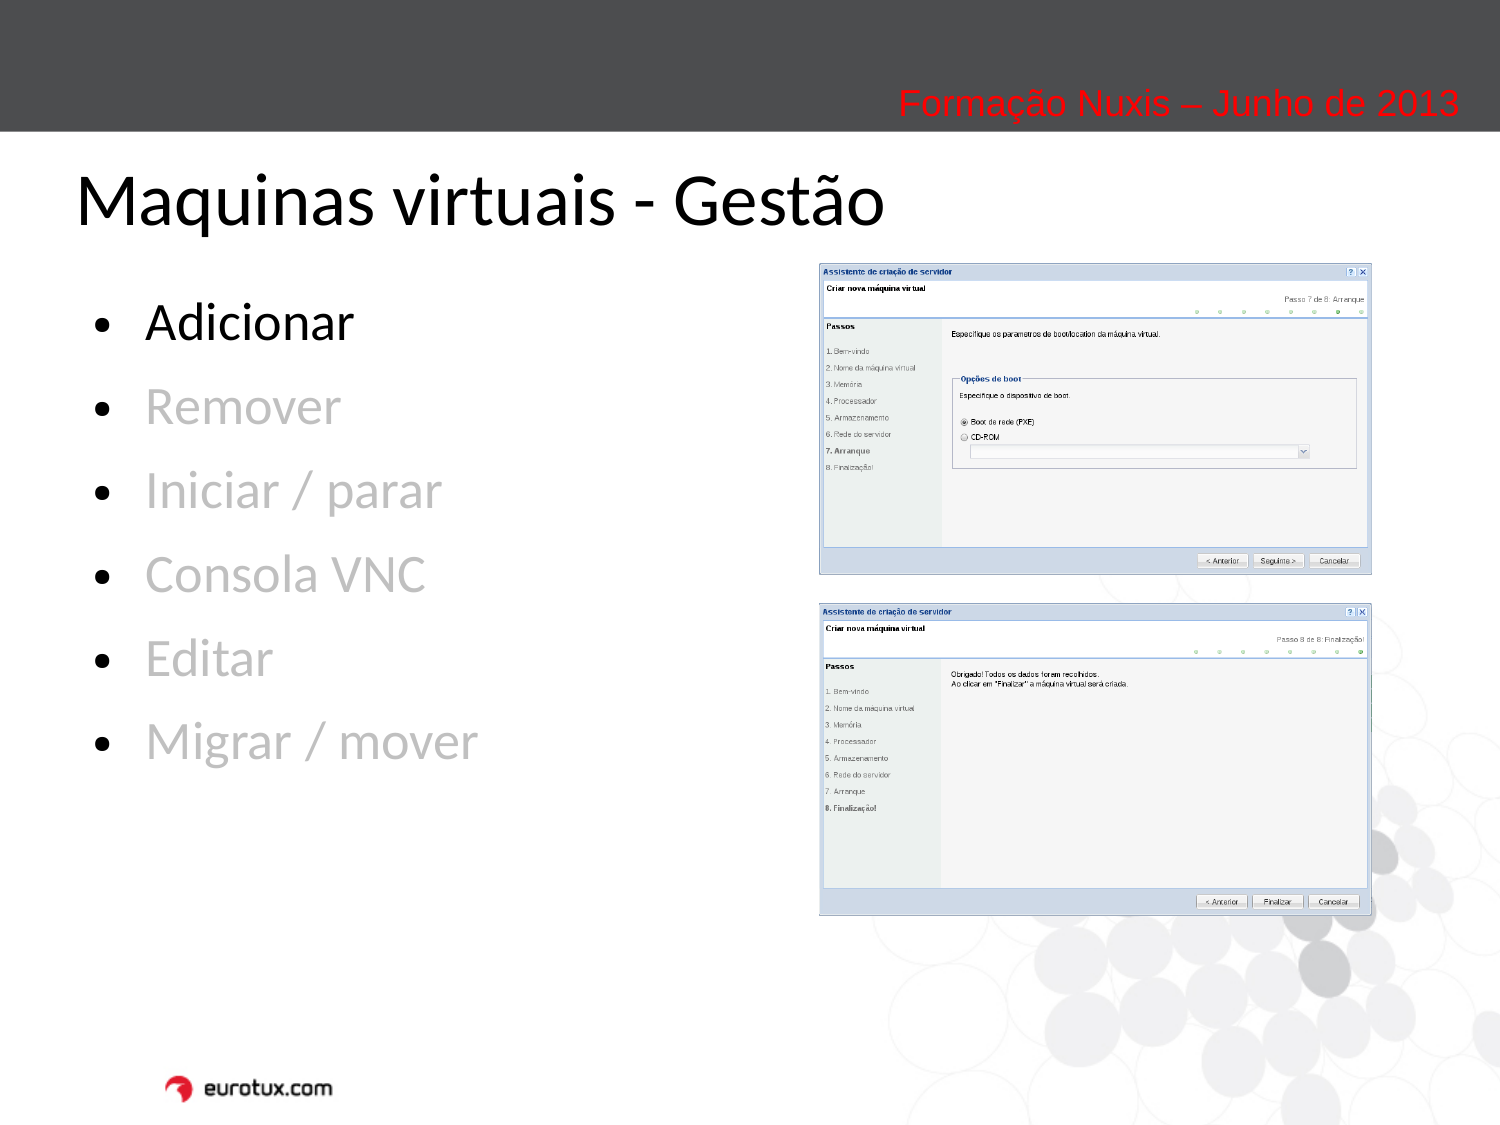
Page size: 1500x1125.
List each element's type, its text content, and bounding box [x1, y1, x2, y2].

list Adicionar Remover Iniciar / parar Consola VNC Editar Migrar / mover [75, 299, 734, 953]
picture [0, 0, 1500, 1125]
title Maquinas virtuais - Gestão [75, 112, 1425, 301]
